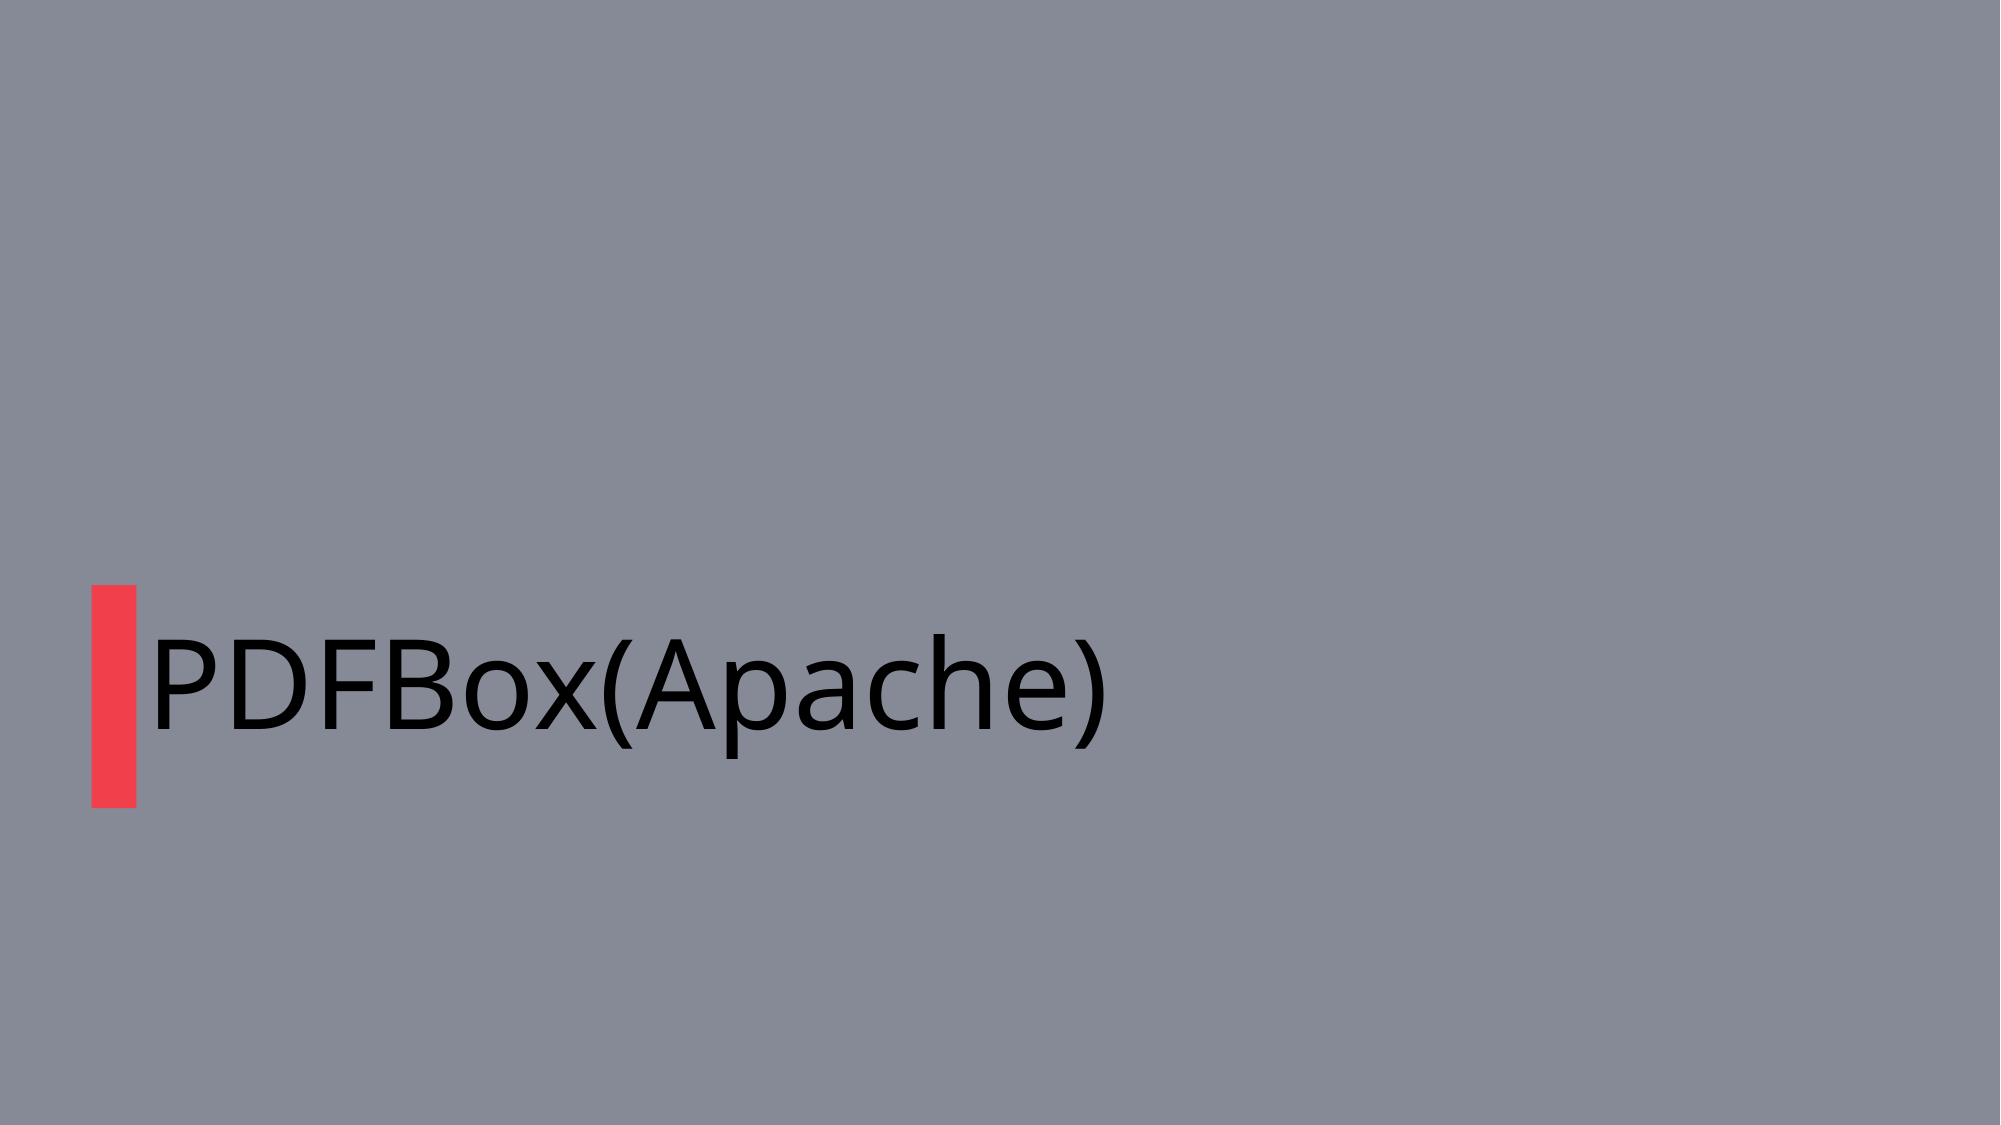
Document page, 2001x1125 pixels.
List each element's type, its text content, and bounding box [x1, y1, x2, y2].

title PDFBox(Apache) [146, 591, 1490, 755]
